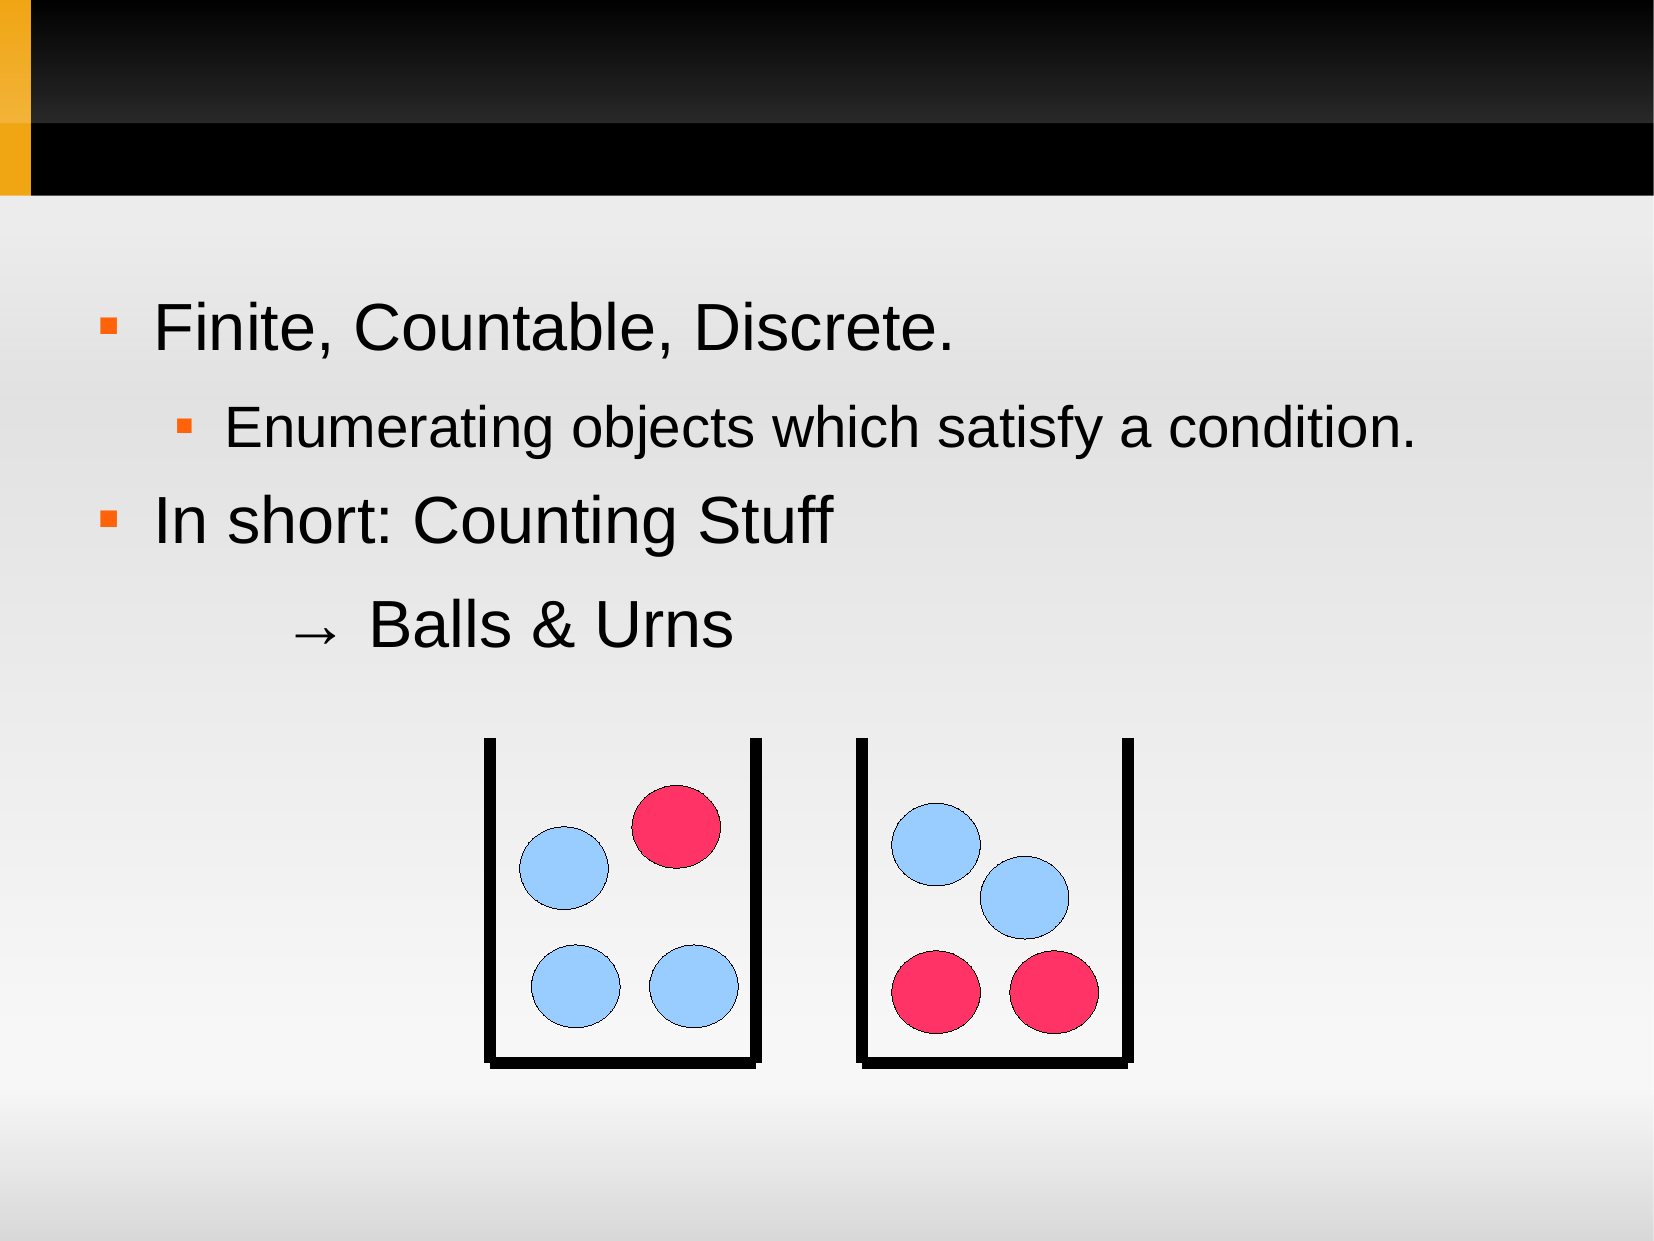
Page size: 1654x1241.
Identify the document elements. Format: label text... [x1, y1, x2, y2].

text_box [519, 826, 609, 910]
text_box [531, 944, 621, 1028]
picture [0, 0, 1654, 1241]
text_box [891, 803, 981, 886]
text_box [649, 944, 739, 1028]
text_box [631, 785, 721, 869]
list Finite, Countable, Discrete. Enumerating objects which satisfy a condition. In short: Counting Stuff → Balls & Urns [82, 290, 1571, 1094]
text_box [980, 856, 1069, 940]
text_box [891, 950, 981, 1034]
text_box [1009, 950, 1099, 1034]
